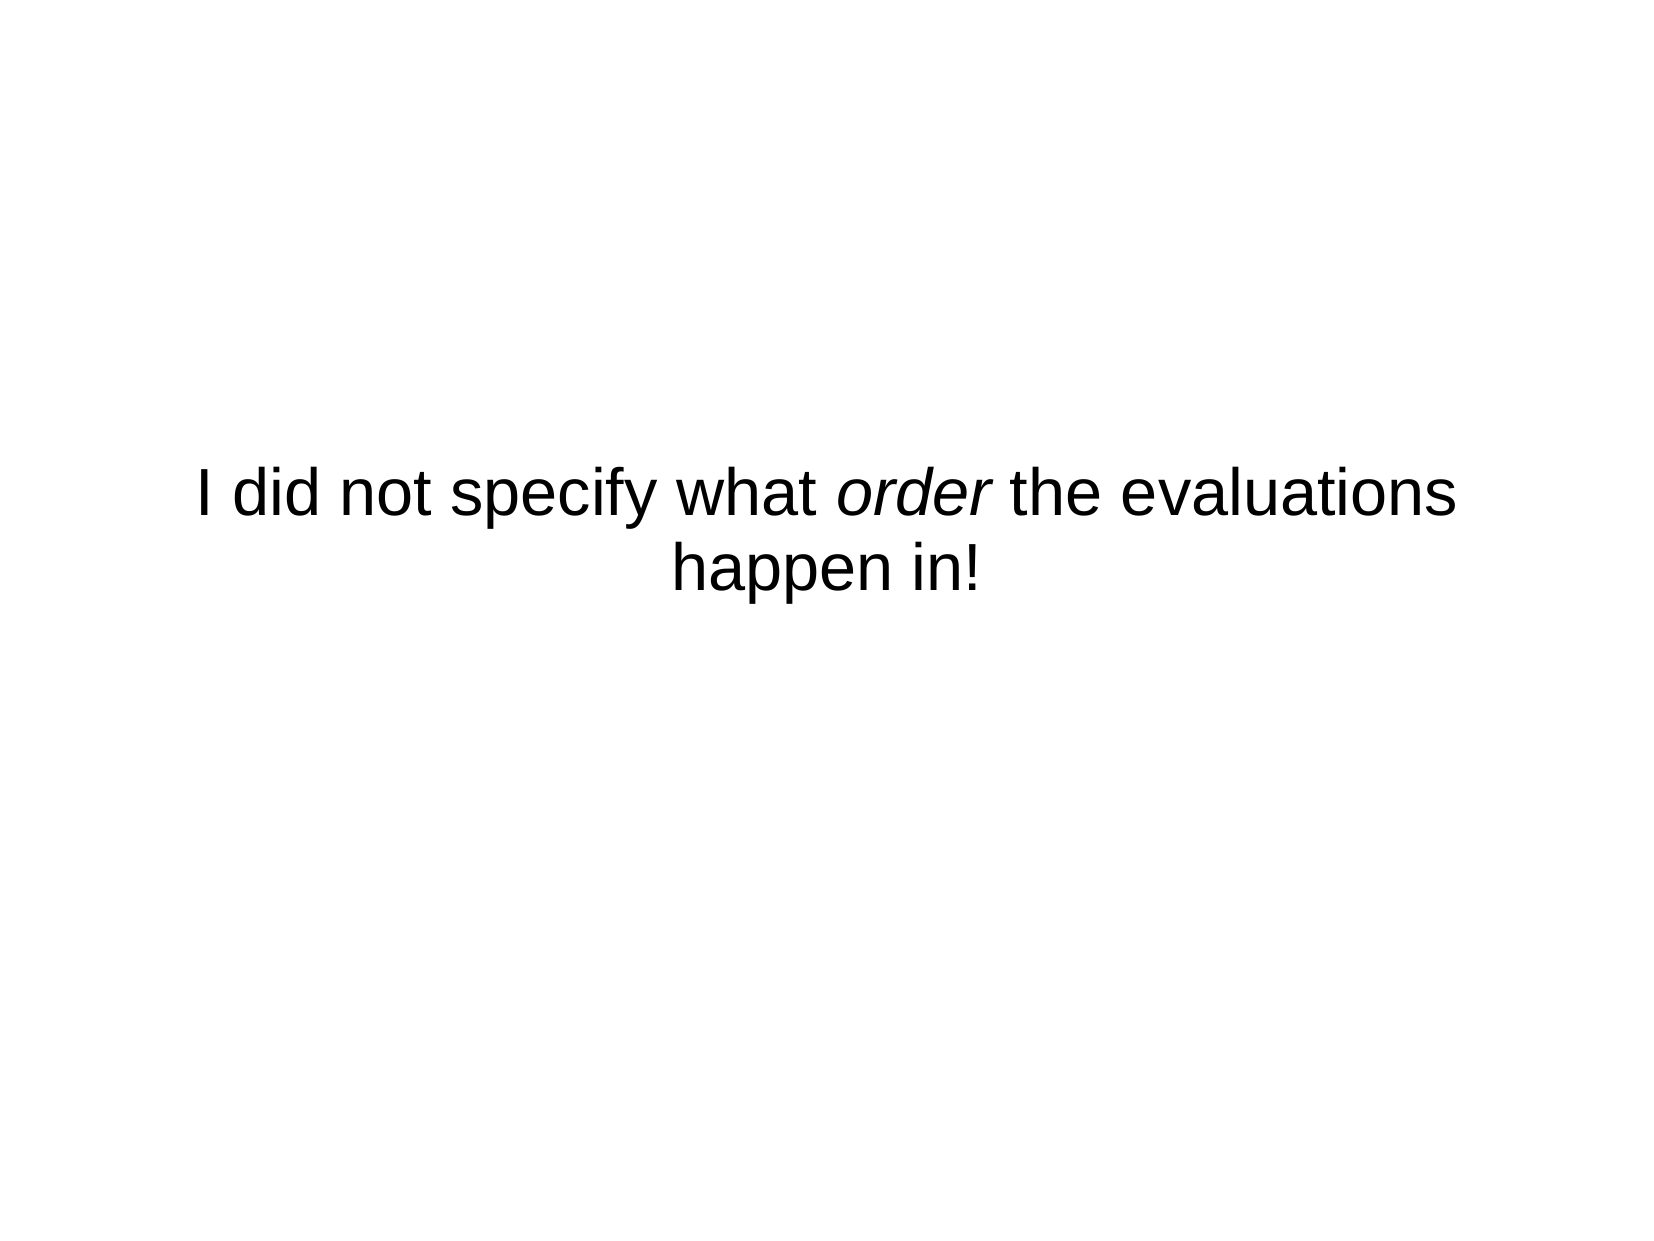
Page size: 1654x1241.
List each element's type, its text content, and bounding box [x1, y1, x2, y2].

subtitle I did not specify what order the evaluations happen in! [82, 49, 1571, 1010]
